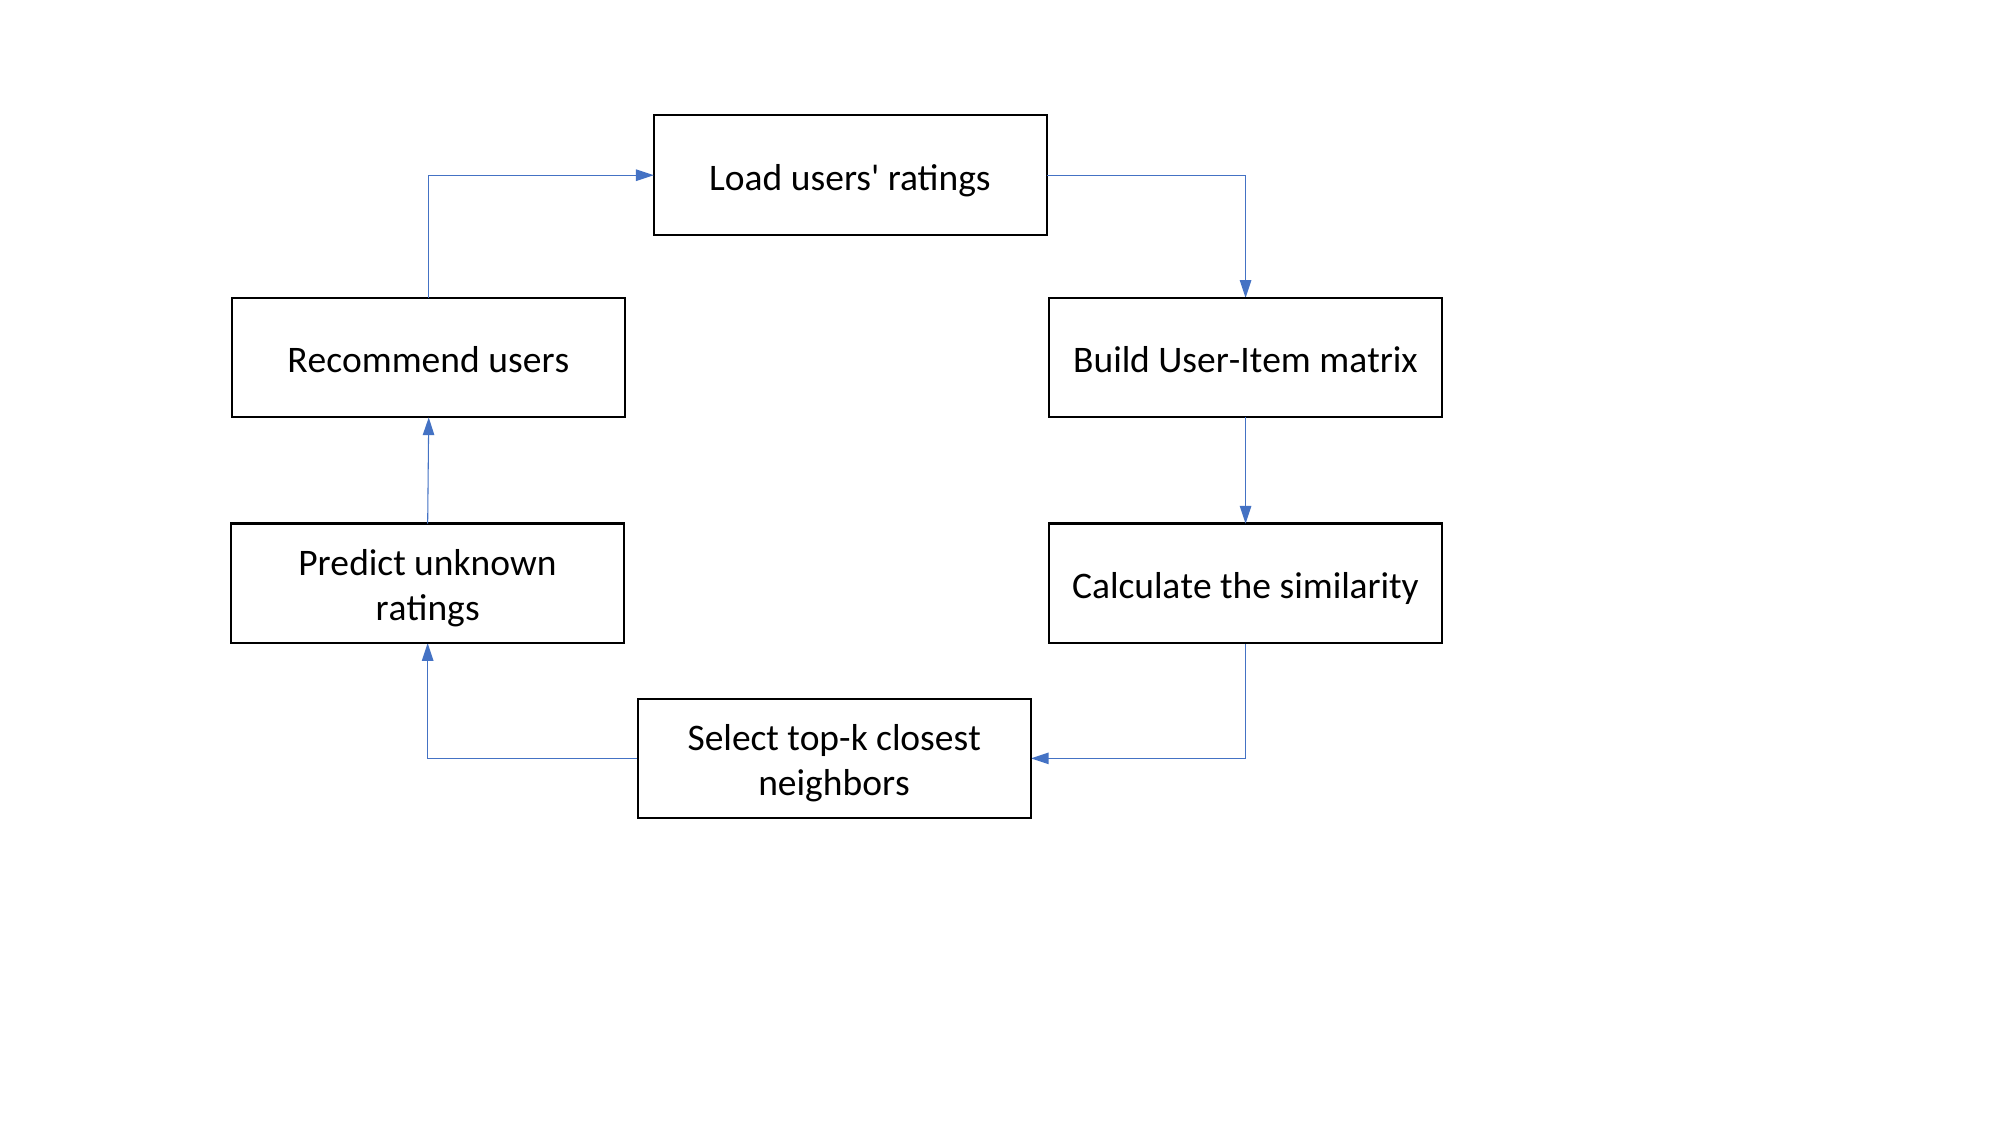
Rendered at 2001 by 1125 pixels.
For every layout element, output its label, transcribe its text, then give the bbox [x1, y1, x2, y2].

text_box Select top-k closest neighbors [638, 699, 1031, 818]
text_box Build User-Item matrix [1049, 298, 1442, 417]
text_box Predict unknown ratings [231, 524, 624, 643]
text_box Calculate the similarity [1049, 524, 1442, 643]
text_box Recommend users [232, 298, 625, 417]
text_box Load users' ratings [654, 115, 1047, 235]
